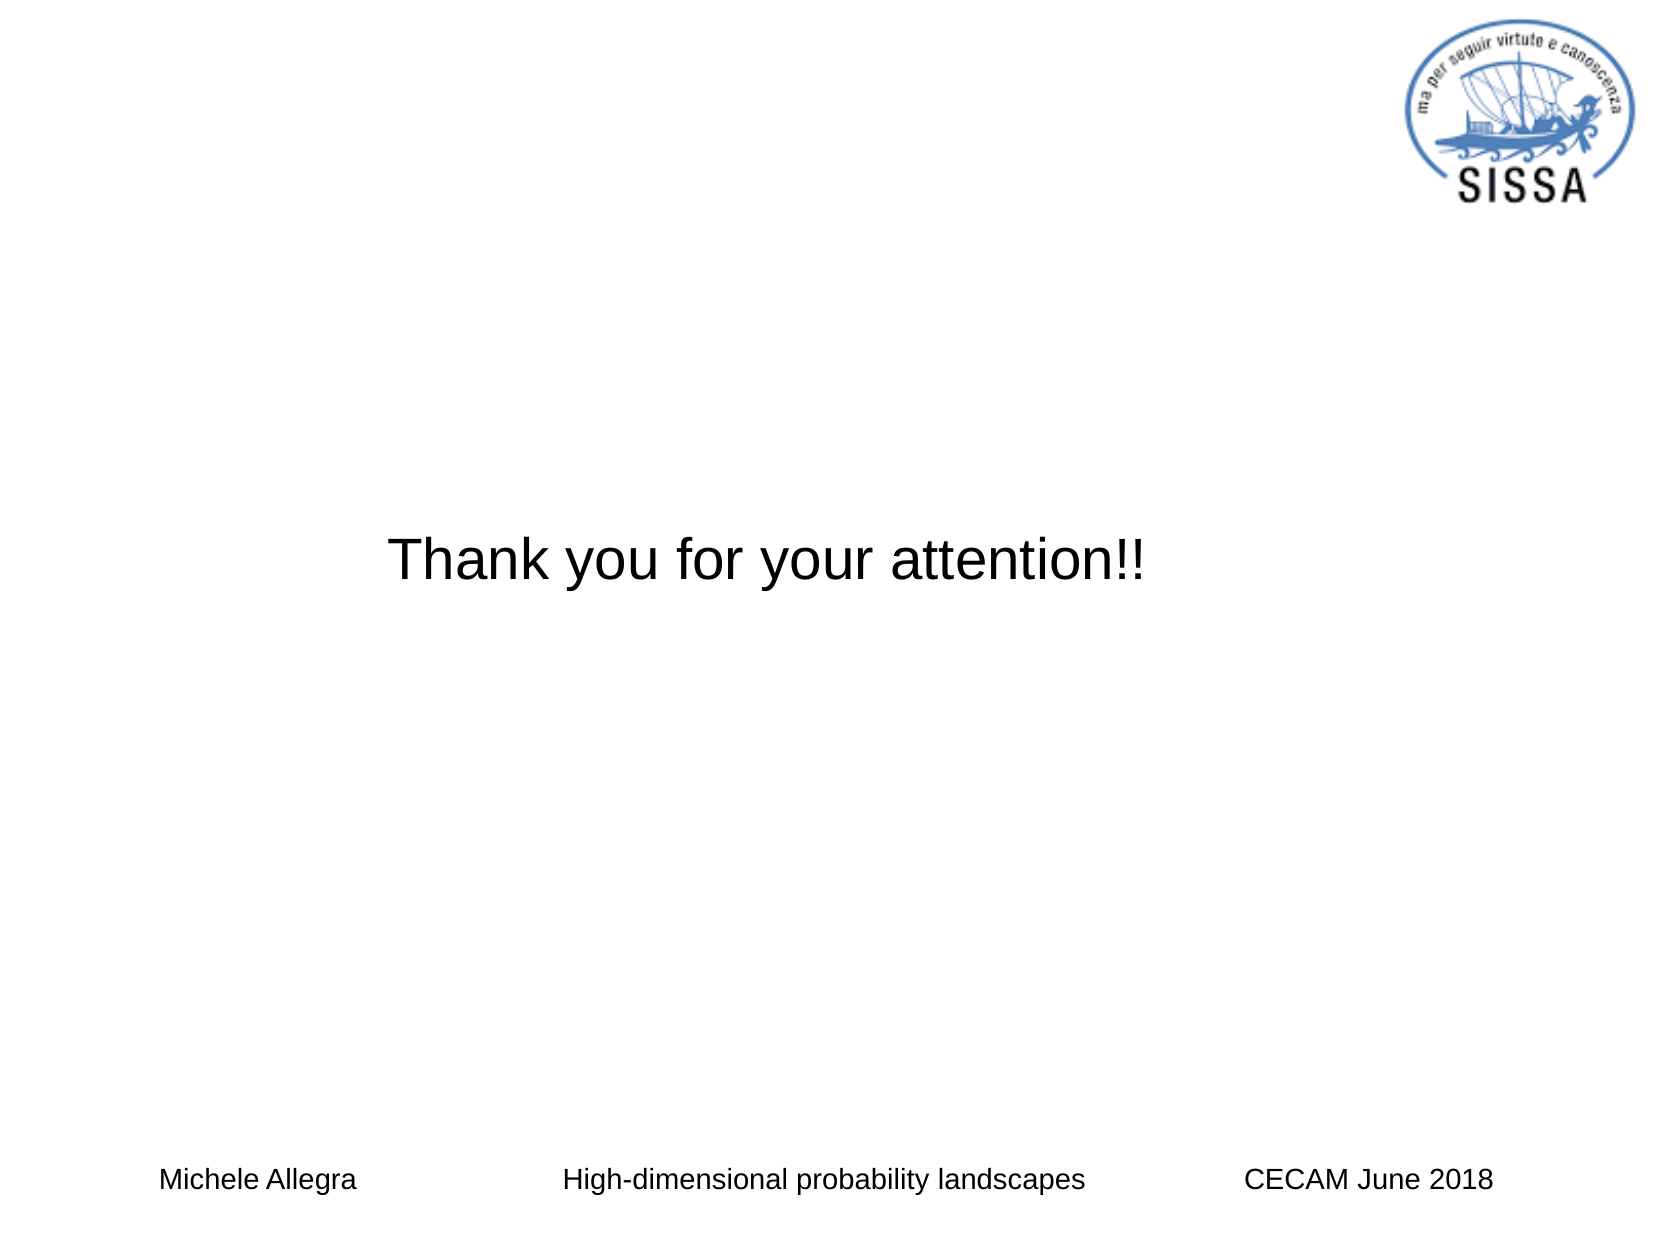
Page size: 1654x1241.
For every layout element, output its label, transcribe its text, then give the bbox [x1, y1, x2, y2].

title Michele Allegra High-dimensional probability landscapes CECAM June 2018 [82, 1141, 1571, 1217]
picture [1391, 16, 1652, 207]
subtitle [82, 198, 1571, 1111]
